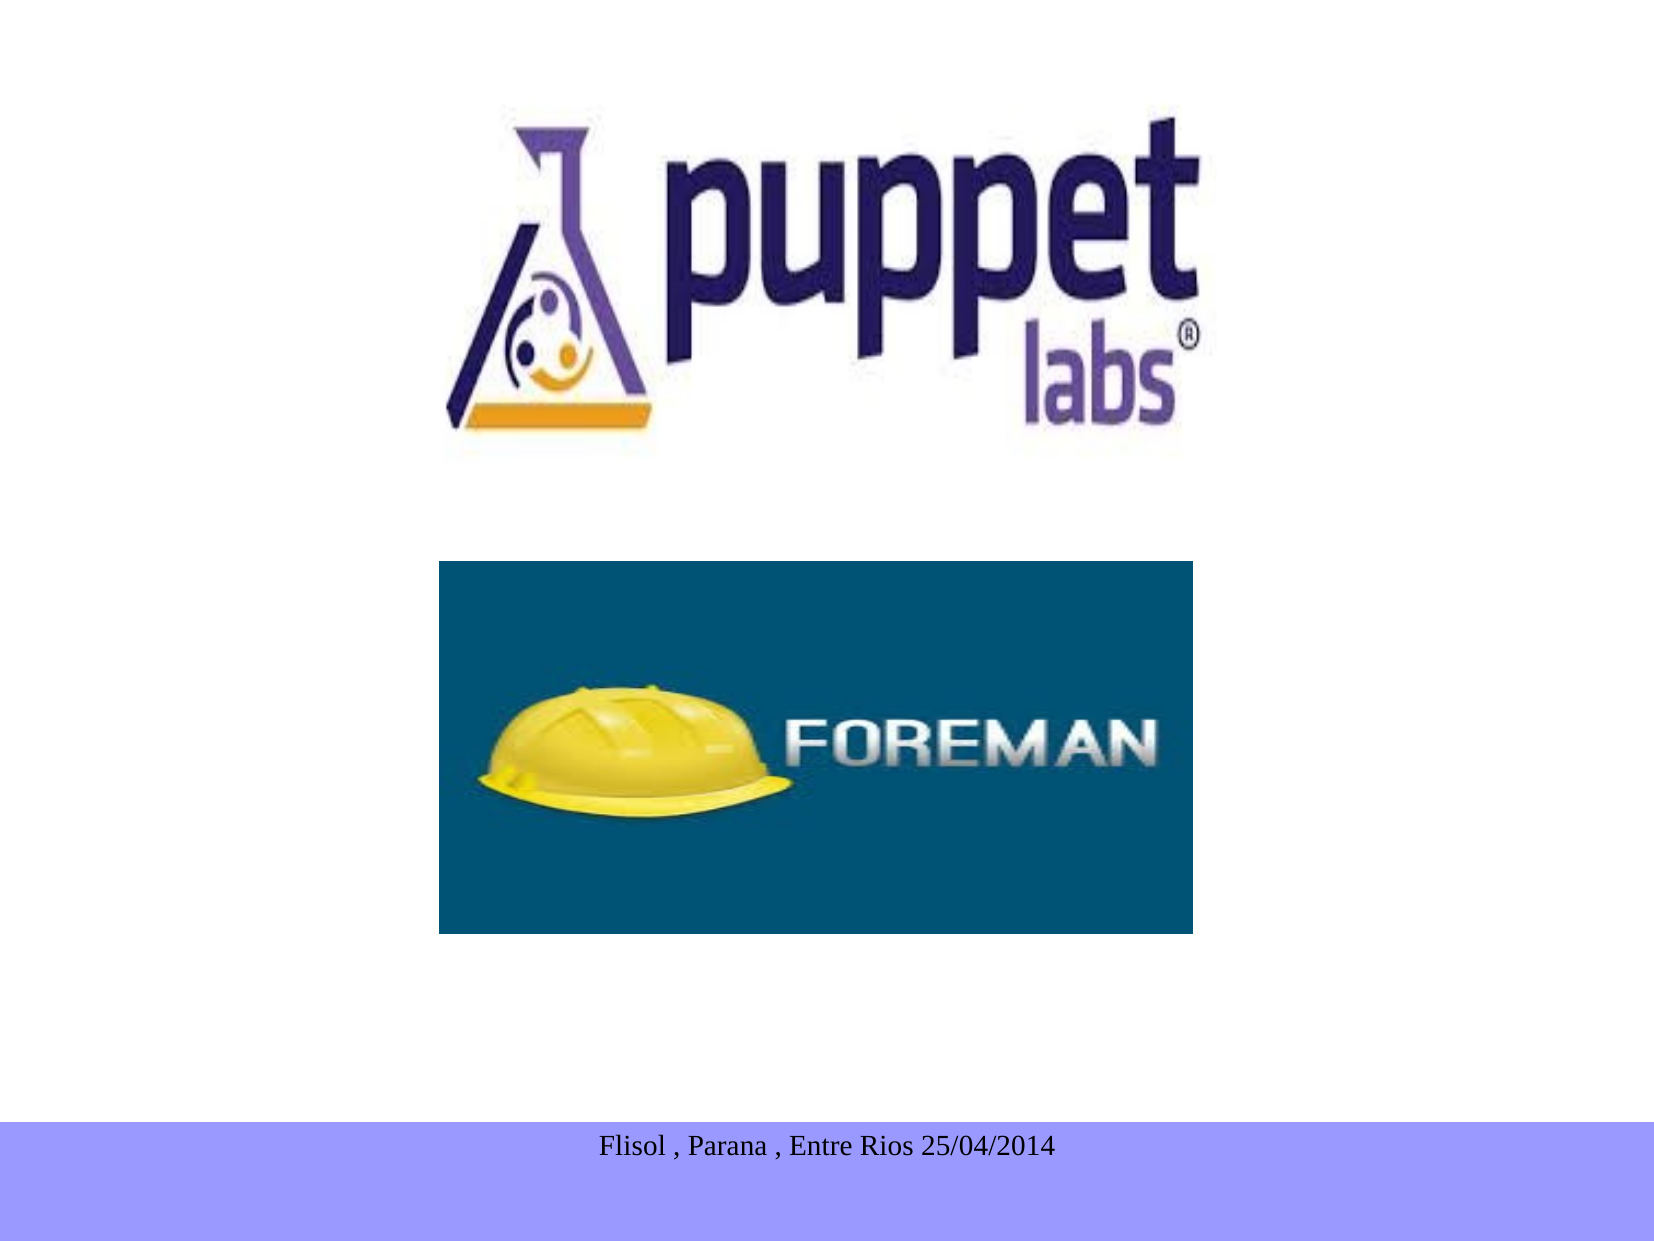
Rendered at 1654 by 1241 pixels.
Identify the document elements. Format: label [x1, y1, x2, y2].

picture [470, 681, 799, 821]
picture [784, 718, 1162, 773]
picture [412, 56, 1241, 473]
